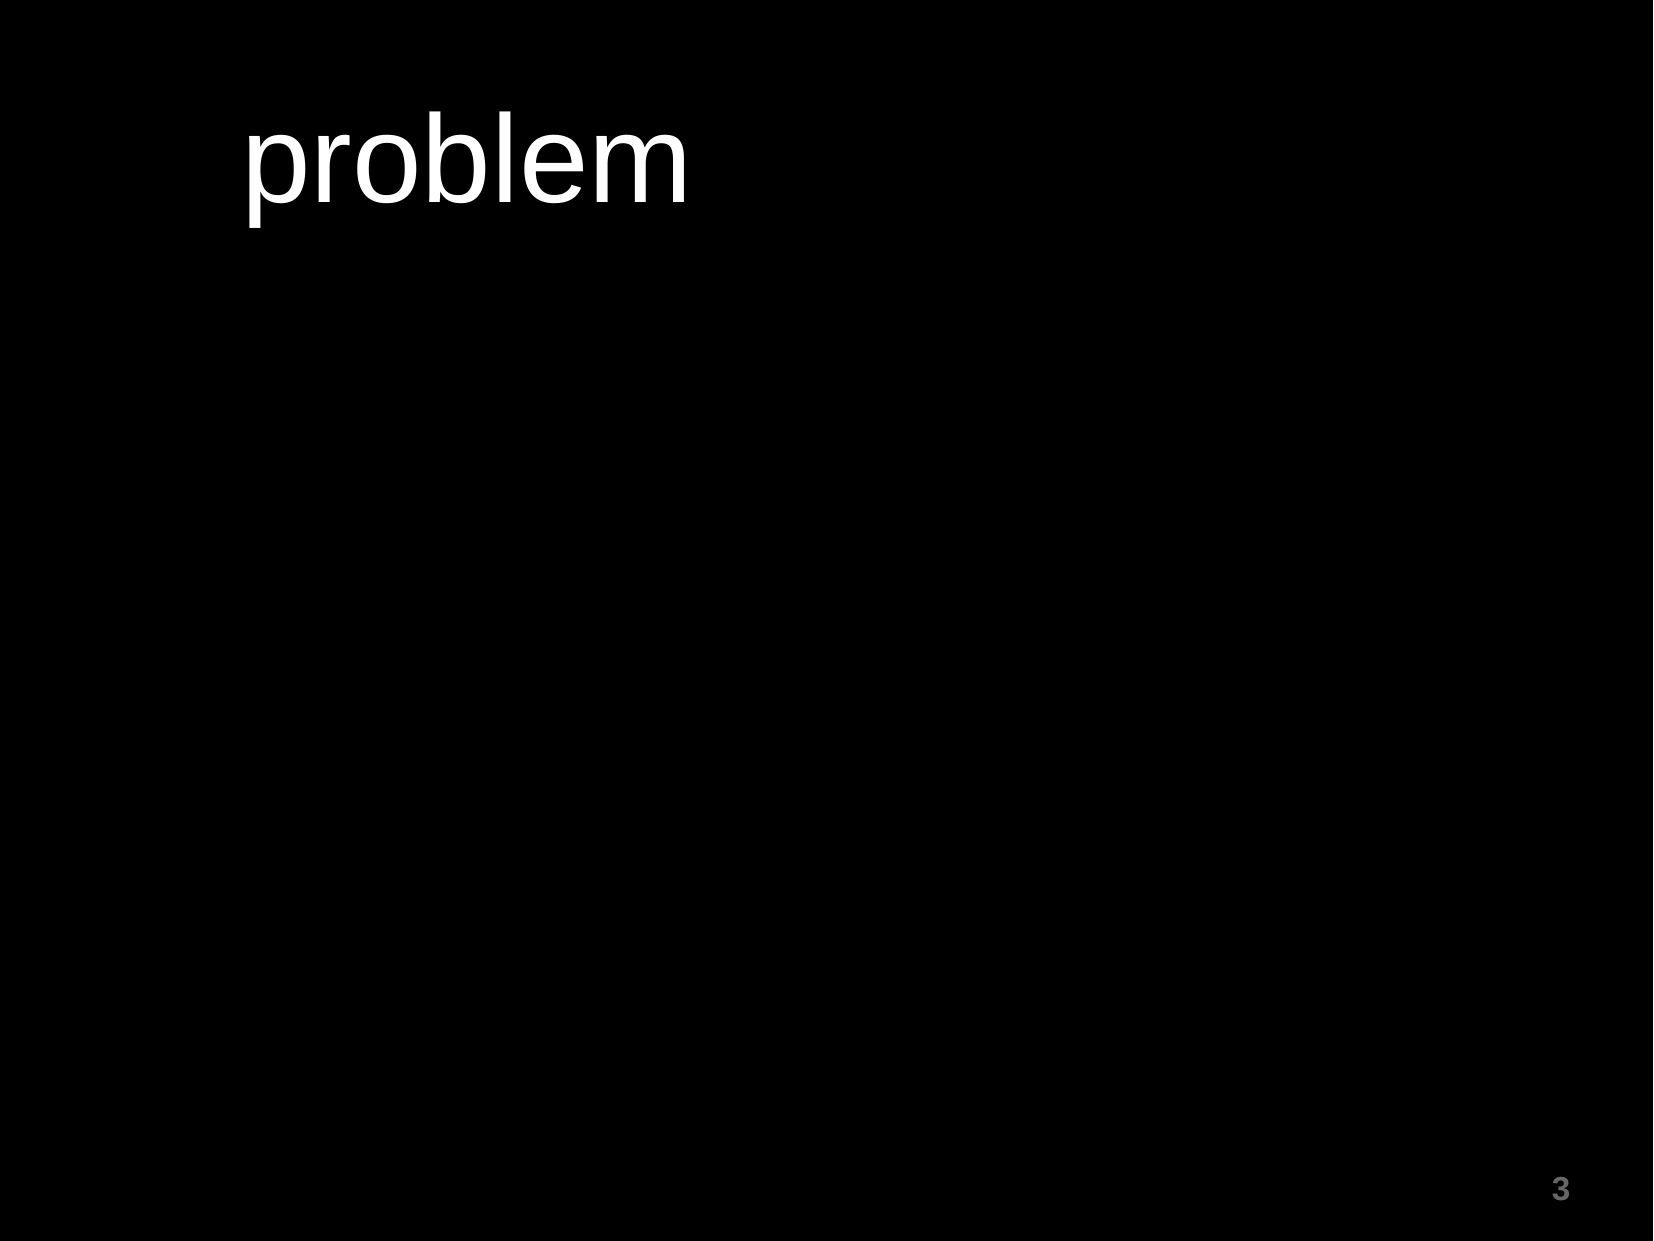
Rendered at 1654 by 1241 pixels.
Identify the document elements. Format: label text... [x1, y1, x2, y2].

text_box problem [226, 60, 1427, 216]
